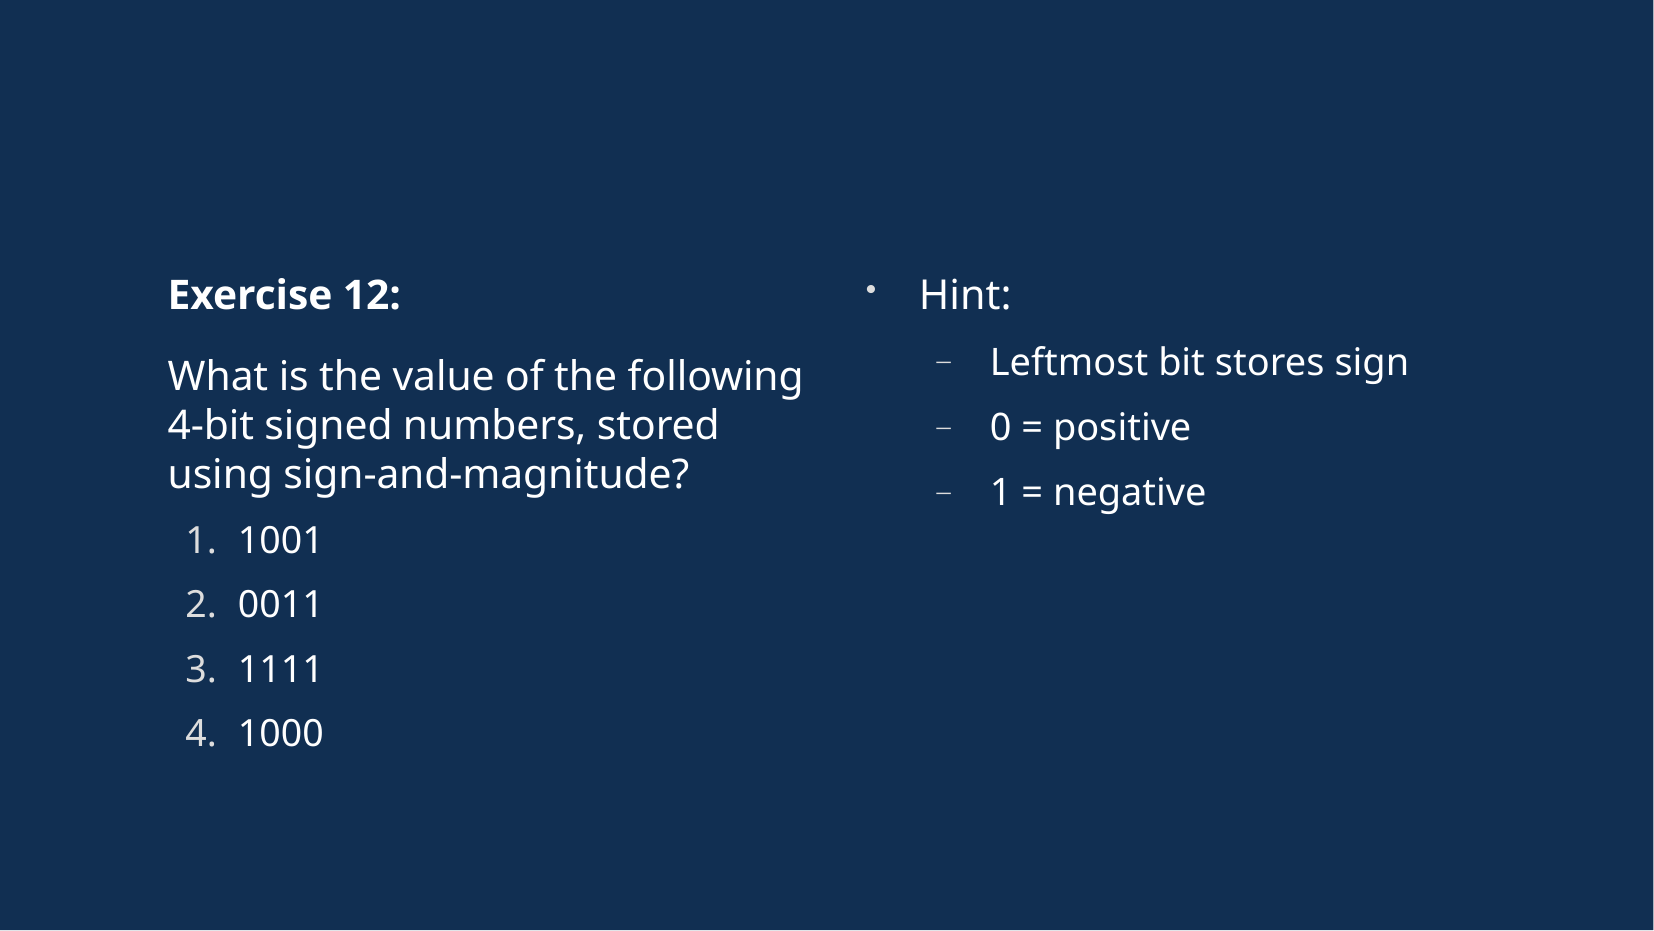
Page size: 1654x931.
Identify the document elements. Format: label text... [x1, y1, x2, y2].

list Exercise 12: What is the value of the following 4-bit signed numbers, stored using sign-and-magnitude? 1001 0011 1111 1000 [97, 268, 813, 806]
list Hint: Leftmost bit stores sign 0 = positive 1 = negative [848, 268, 1563, 806]
